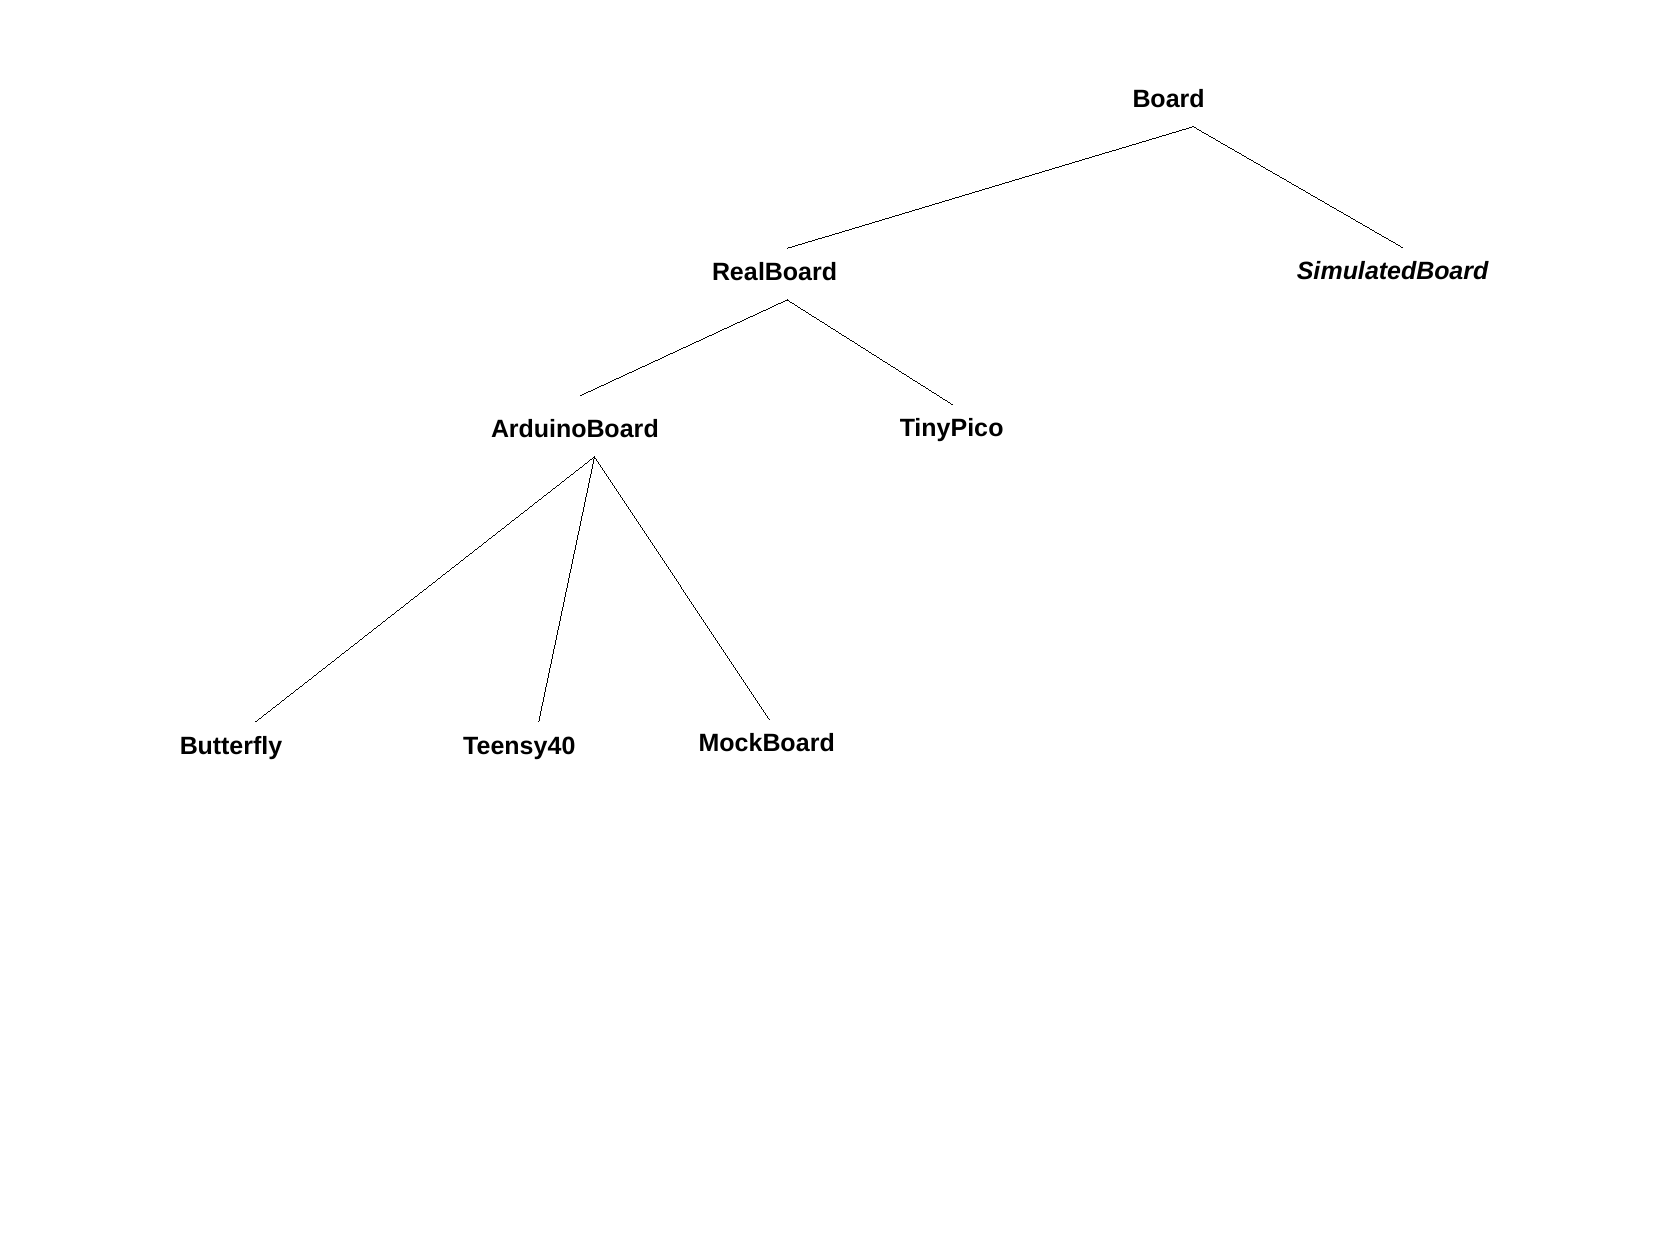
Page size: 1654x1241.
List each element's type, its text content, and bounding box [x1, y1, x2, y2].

text_box Butterfly [165, 721, 346, 774]
text_box MockBoard [683, 719, 856, 771]
text_box TinyPico [885, 404, 1021, 456]
text_box Teensy40 [448, 721, 629, 774]
text_box Board [1117, 75, 1270, 127]
text_box ArduinoBoard [476, 405, 713, 457]
text_box SimulatedBoard [1282, 247, 1524, 299]
text_box RealBoard [697, 248, 878, 300]
